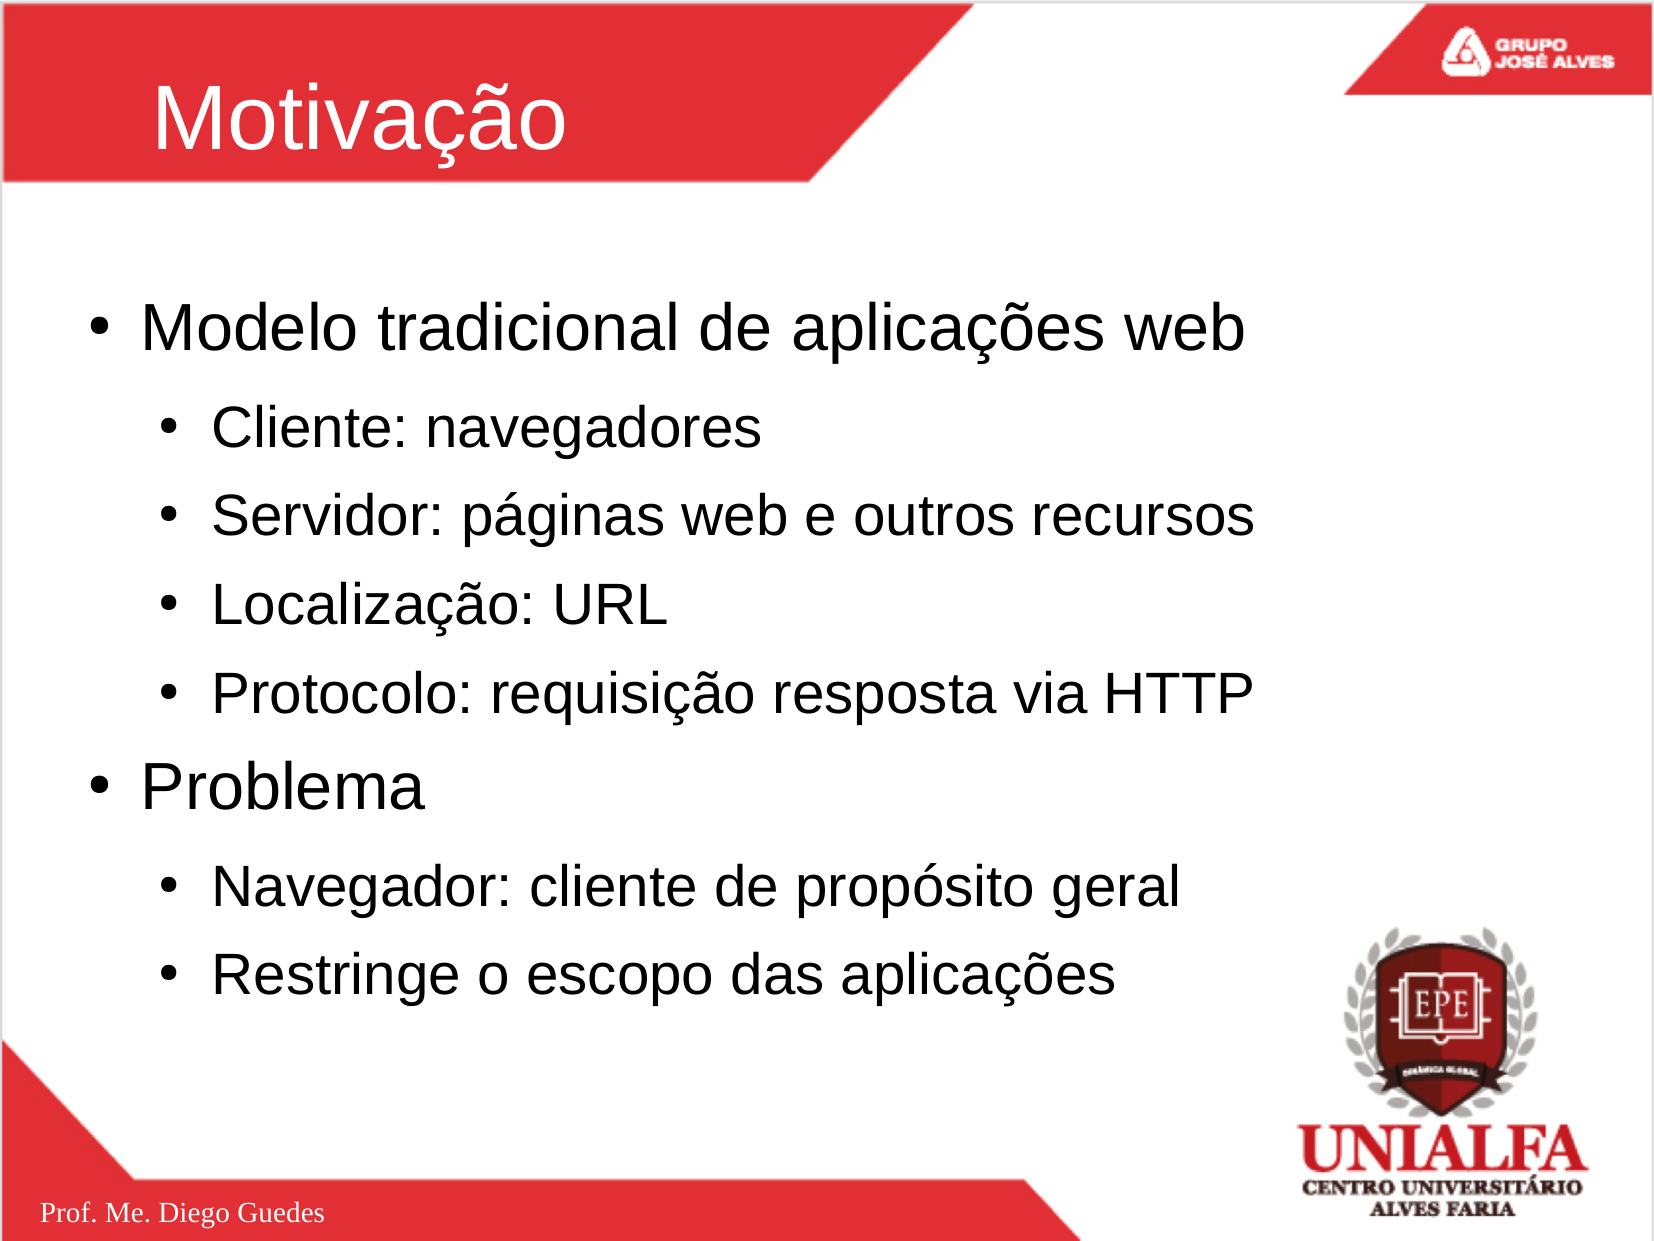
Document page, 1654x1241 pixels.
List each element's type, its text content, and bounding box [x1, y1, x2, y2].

picture [0, 0, 1654, 1241]
title Motivação [82, 13, 638, 222]
list Modelo tradicional de aplicações web Cliente: navegadores Servidor: páginas web e outros recursos Localização: URL Protocolo: requisição resposta via HTTP Problema Navegador: cliente de propósito geral Restringe o escopo das aplicações [69, 290, 1558, 1109]
